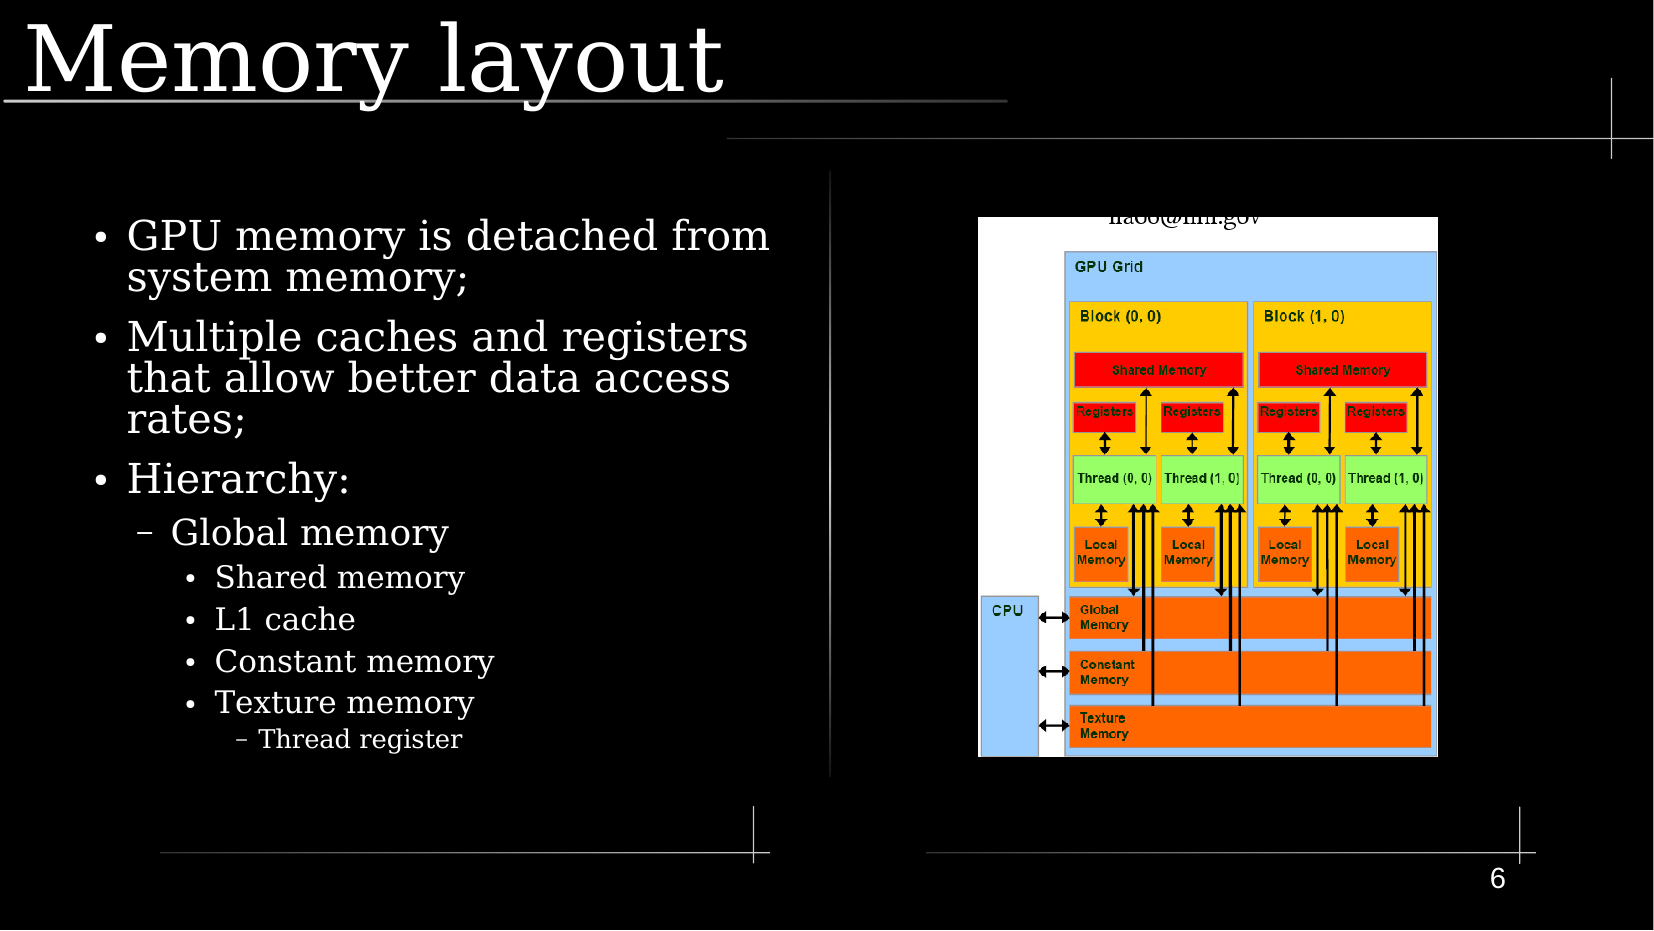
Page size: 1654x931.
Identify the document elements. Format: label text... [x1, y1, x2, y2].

picture [978, 217, 1438, 758]
list GPU memory is detached from system memory; Multiple caches and registers that allow better data access rates; Hierarchy: Global memory Shared memory L1 cache Constant memory Texture memory Thread register [82, 217, 809, 758]
title Memory layout [23, 11, 1589, 119]
